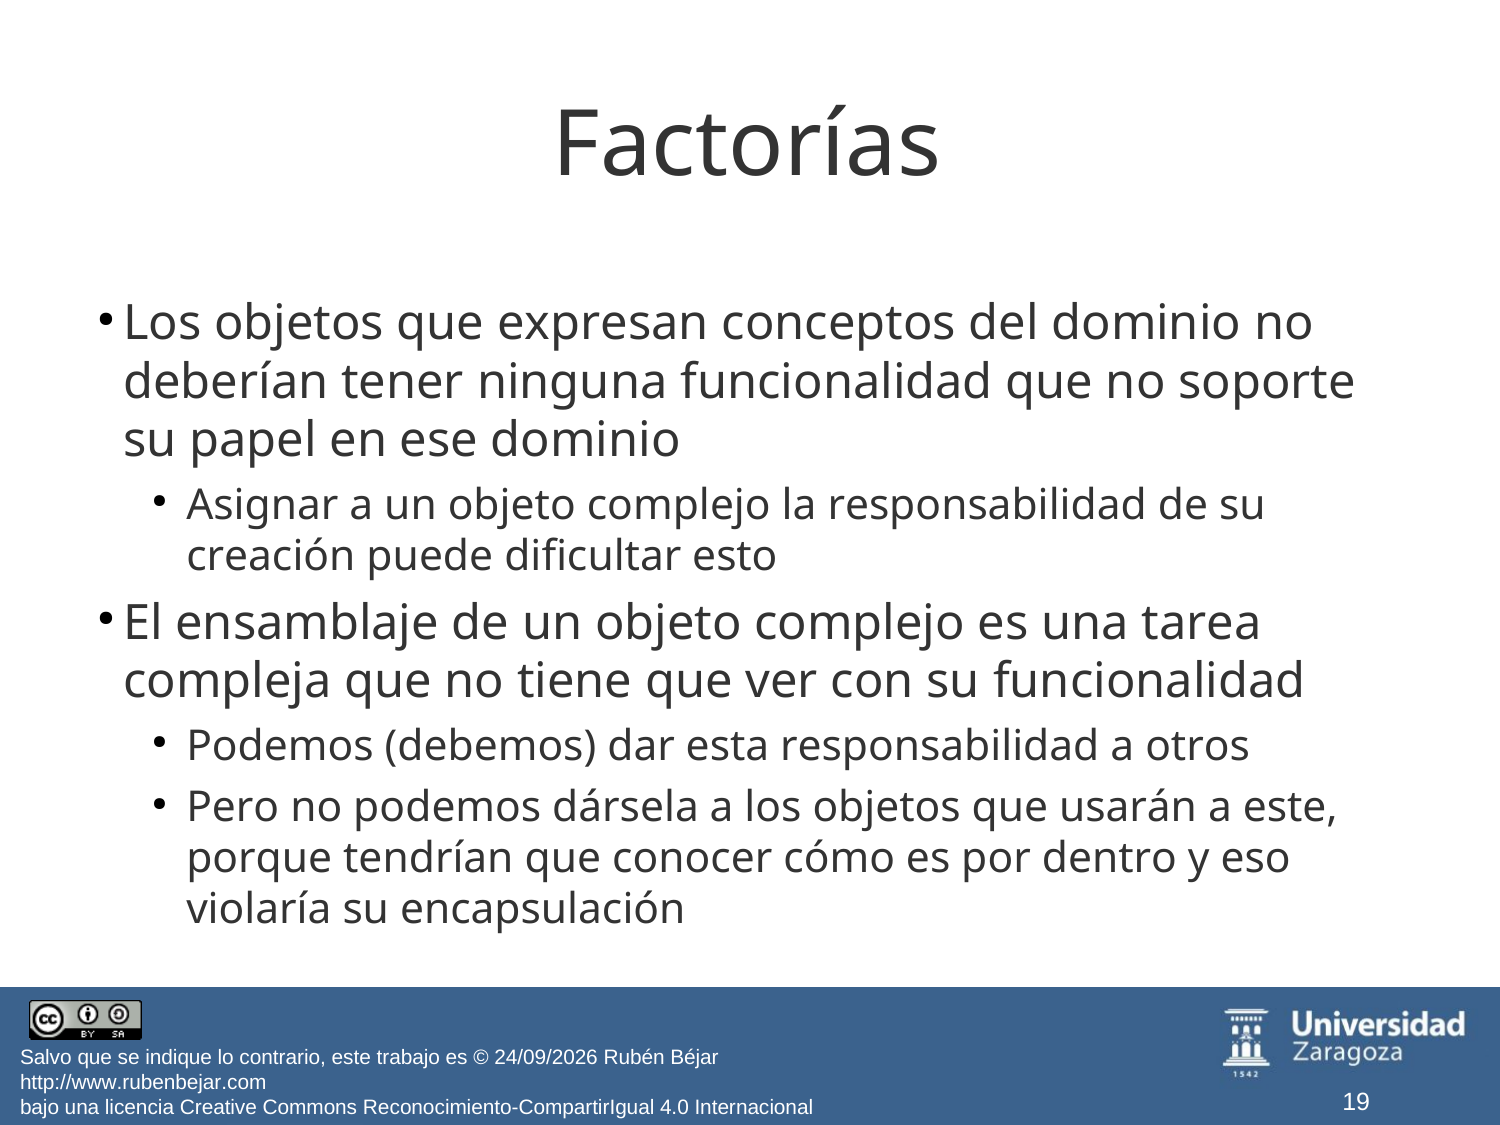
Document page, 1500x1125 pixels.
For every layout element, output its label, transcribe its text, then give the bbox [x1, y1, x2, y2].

title Factorías [74, 21, 1420, 257]
list Los objetos que expresan conceptos del dominio no deberían tener ninguna funcionalidad que no soporte su papel en ese dominio Asignar a un objeto complejo la responsabilidad de su creación puede dificultar esto El ensamblaje de un objeto complejo es una tarea compleja que no tiene que ver con su funcionalidad Podemos (debemos) dar esta responsabilidad a otros Pero no podemos dársela a los objetos que usarán a este, porque tendrían que conocer cómo es por dentro y eso violaría su encapsulación [82, 283, 1418, 957]
picture [0, 987, 1500, 1125]
